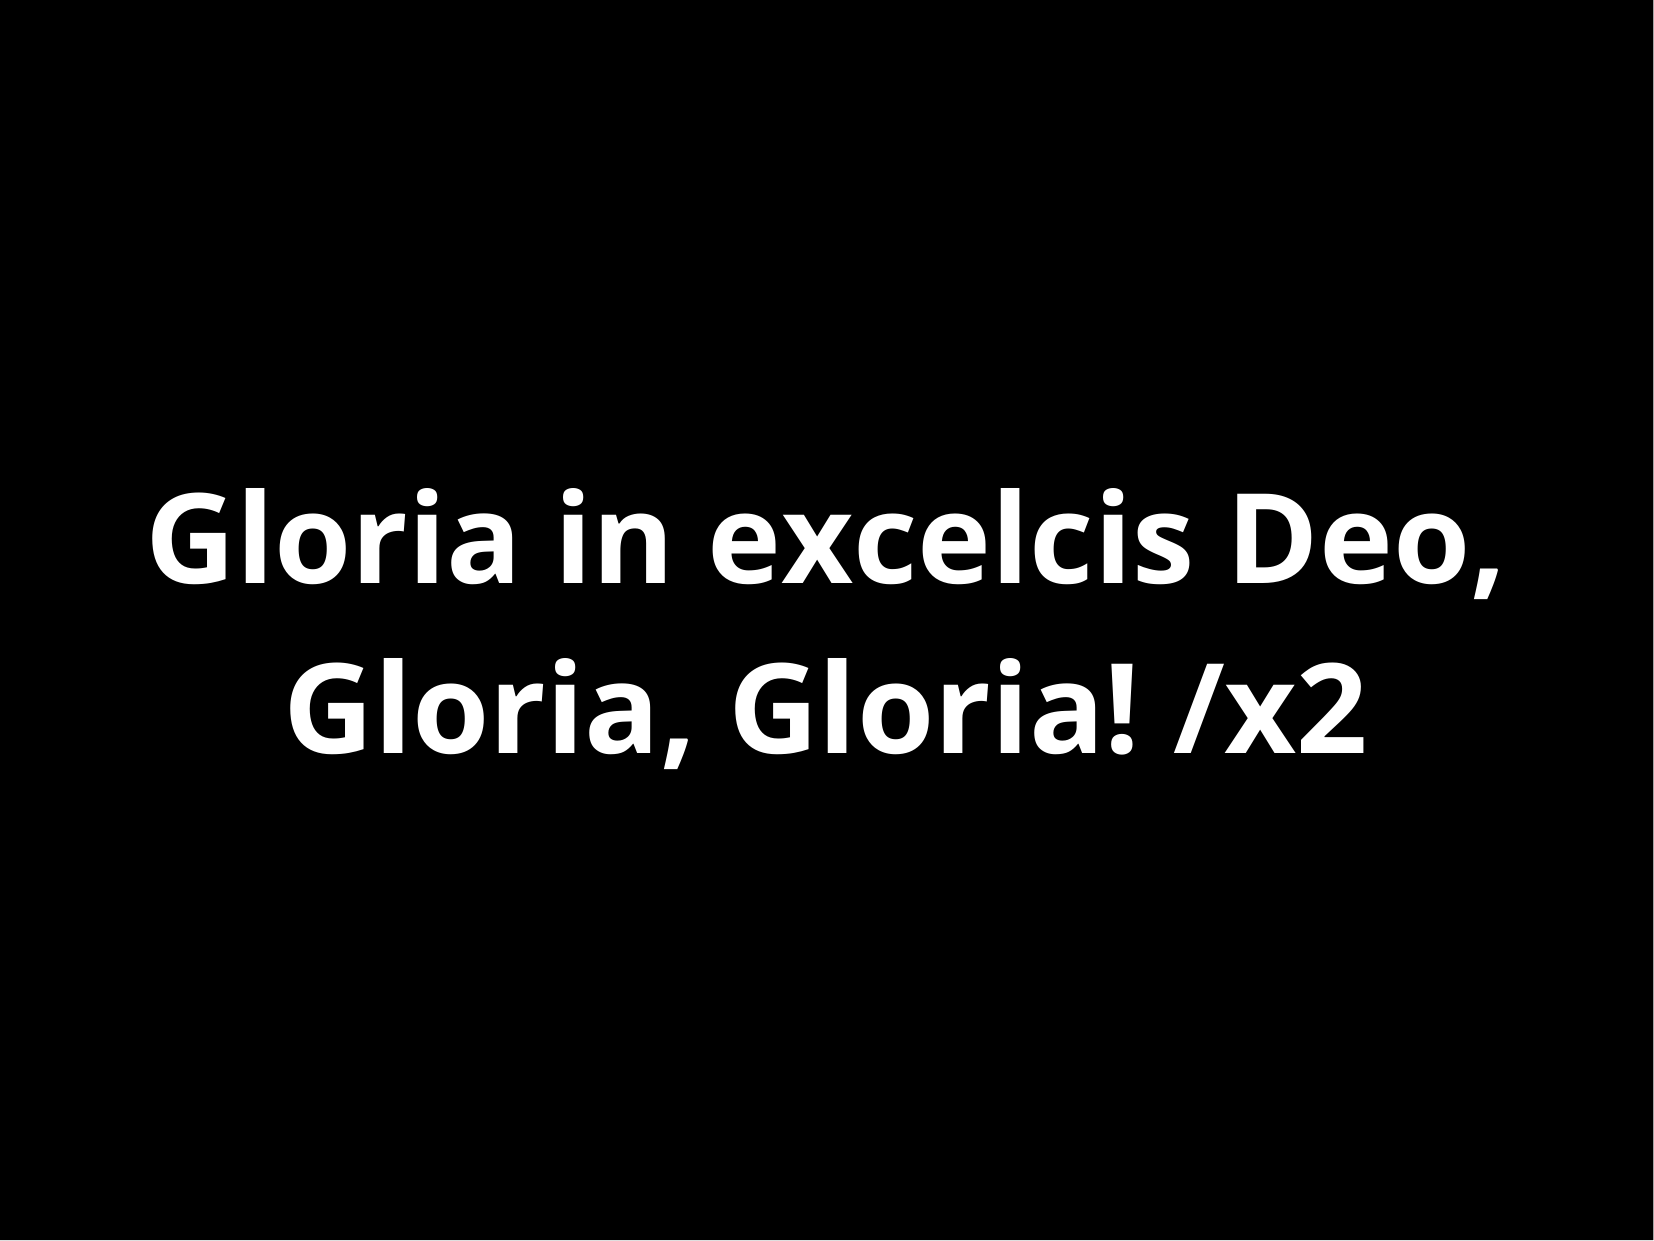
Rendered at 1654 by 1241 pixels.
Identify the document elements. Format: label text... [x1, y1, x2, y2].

title Gloria in excelcis Deo, Gloria, Gloria! /x2 [0, 0, 1654, 1241]
